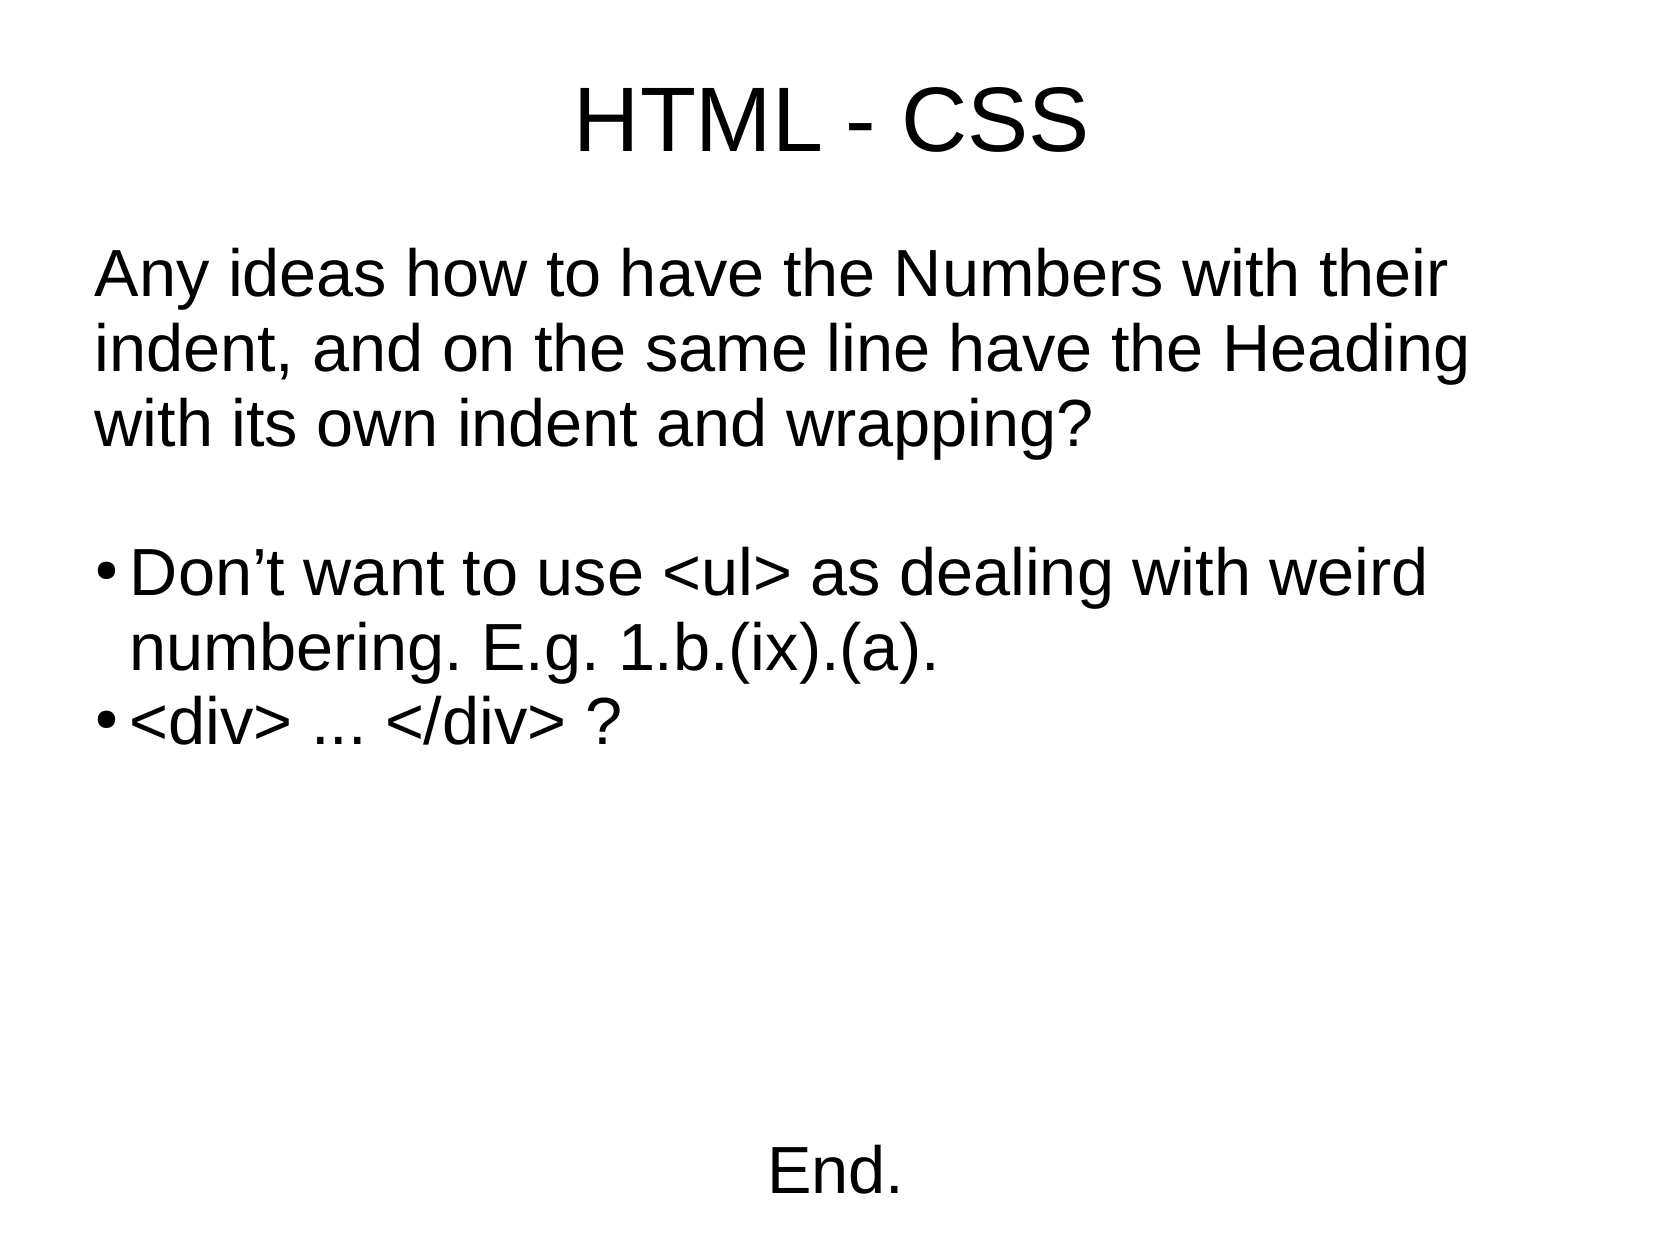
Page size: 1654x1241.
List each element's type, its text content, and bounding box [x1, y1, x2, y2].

text_box Any ideas how to have the Numbers with their indent, and on the same line have the Heading with its own indent and wrapping? Don’t want to use <ul> as dealing with weird numbering. E.g. 1.b.(ix).(a). <div> ... </div> ? End. [94, 226, 1577, 1218]
title HTML - CSS [88, 68, 1577, 171]
